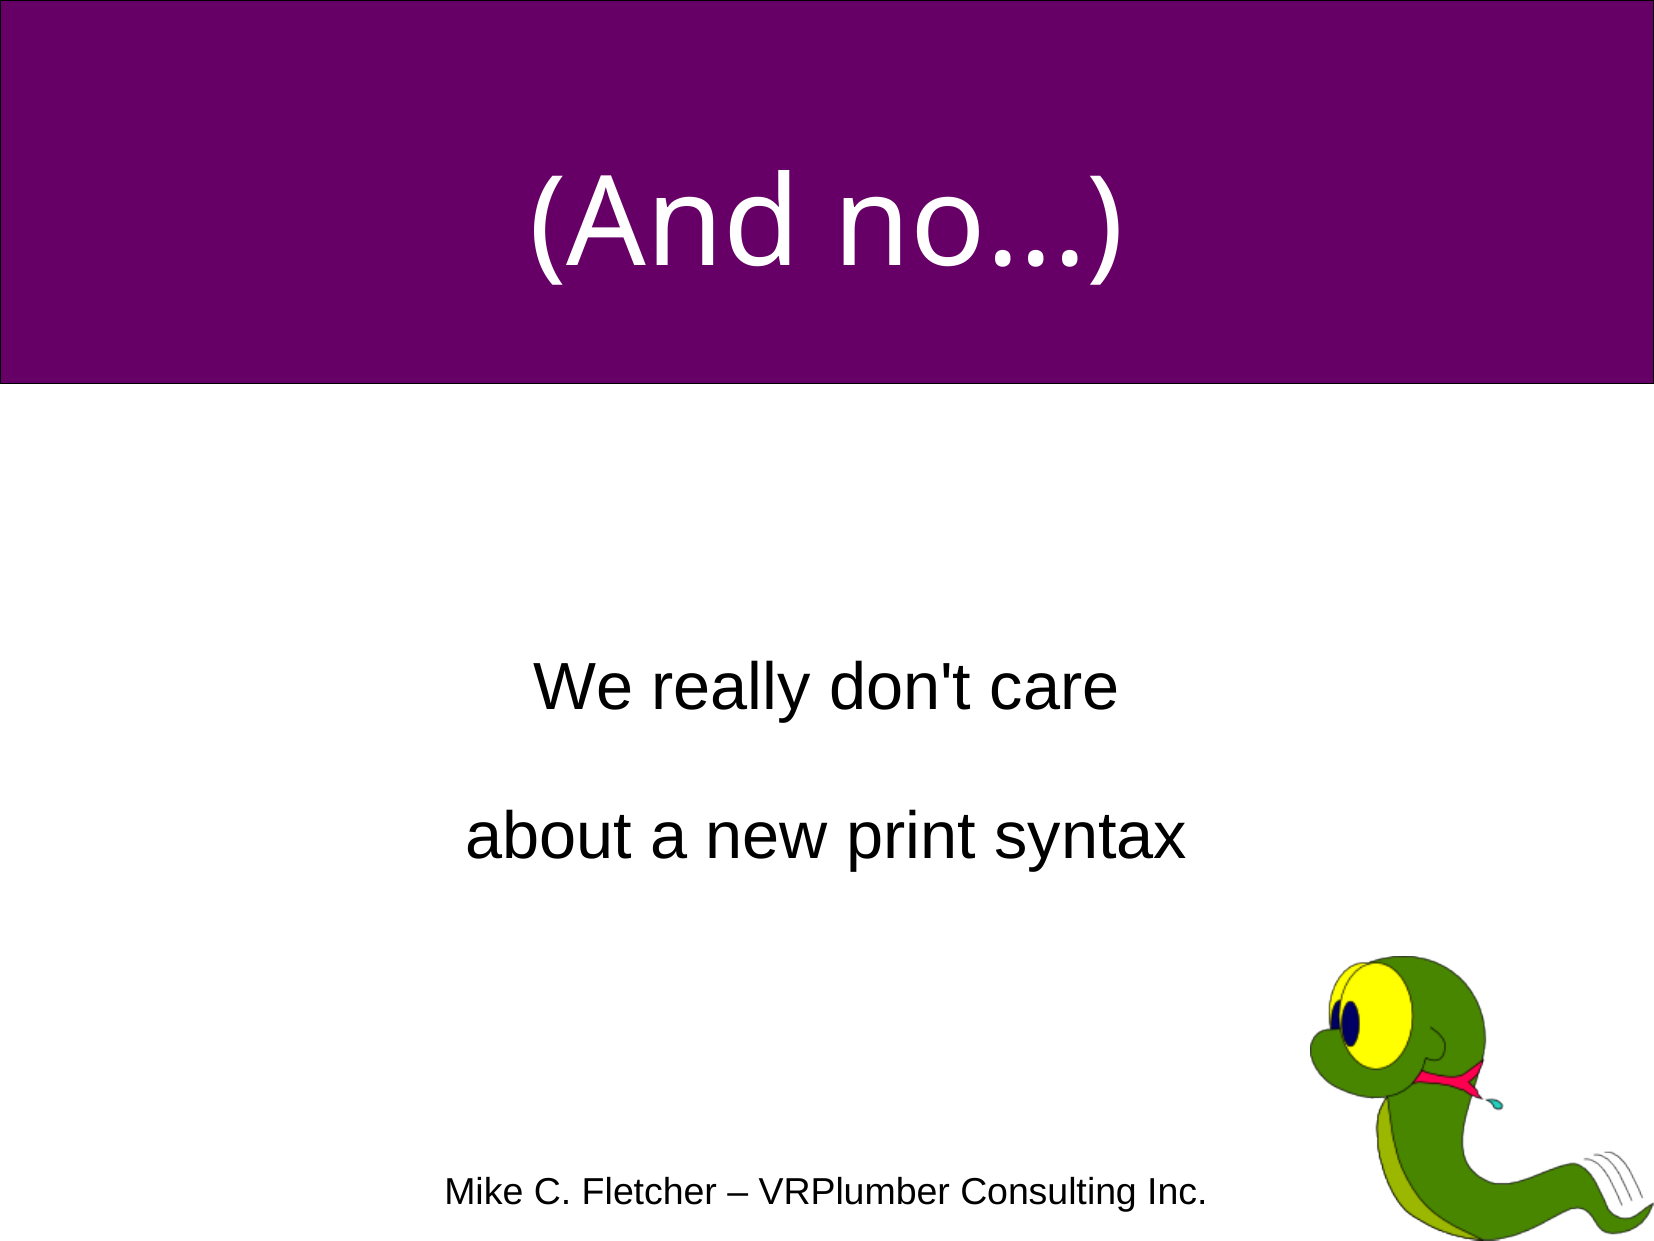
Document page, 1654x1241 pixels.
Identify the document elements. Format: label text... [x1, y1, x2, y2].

subtitle We really don't care about a new print syntax [82, 420, 1571, 1102]
title (And no...) [82, 56, 1571, 377]
picture [1310, 956, 1654, 1241]
